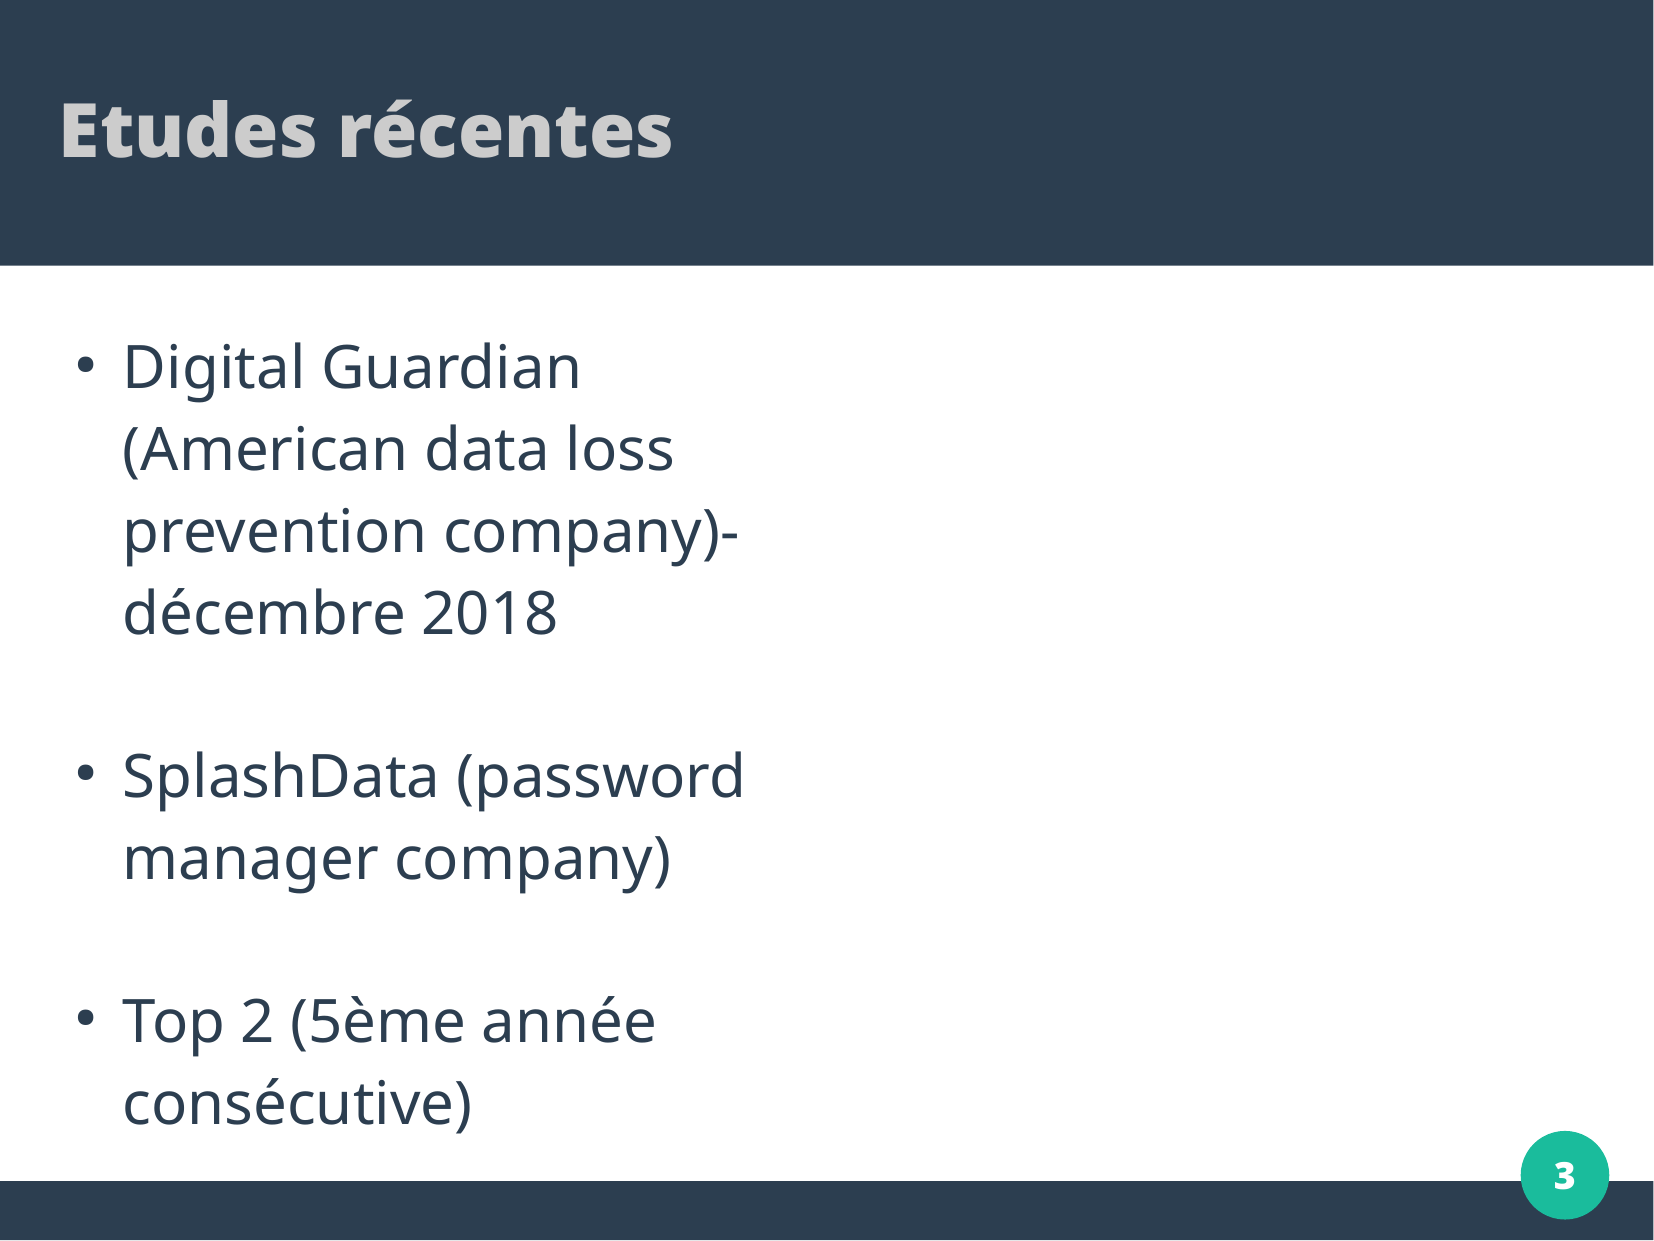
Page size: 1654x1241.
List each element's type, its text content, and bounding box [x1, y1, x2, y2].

title Etudes récentes [59, 49, 1595, 207]
list Digital Guardian (American data loss prevention company)- décembre 2018 SplashData (password manager company) Top 2 (5ème année consécutive) [59, 324, 827, 1152]
